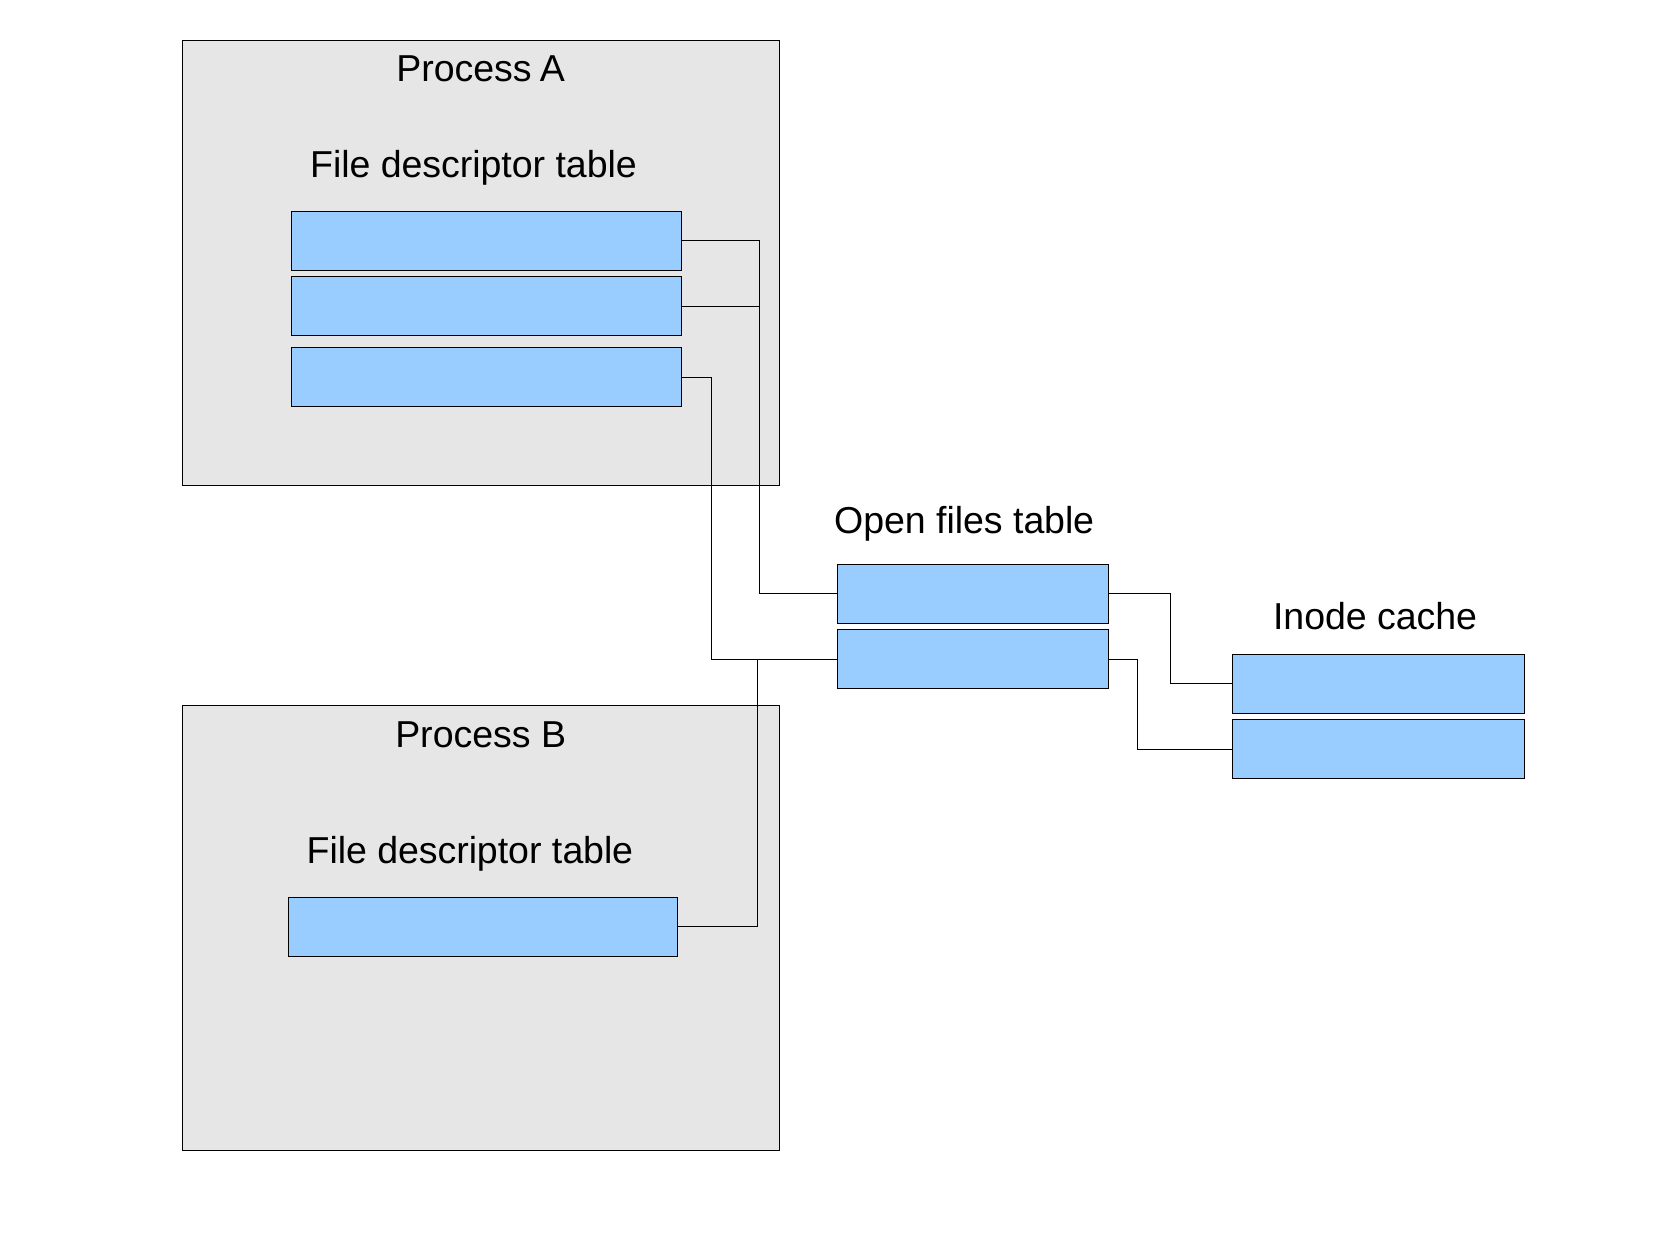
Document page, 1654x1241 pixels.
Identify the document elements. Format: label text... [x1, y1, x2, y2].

text_box Open files table [819, 492, 1151, 550]
text_box [1232, 719, 1525, 779]
text_box [1232, 654, 1525, 714]
text_box Process B [182, 705, 780, 1151]
text_box [291, 276, 682, 336]
text_box [291, 347, 682, 407]
text_box Process A [182, 40, 780, 486]
text_box [837, 629, 1109, 689]
text_box File descriptor table [295, 136, 682, 193]
text_box [837, 564, 1109, 624]
text_box Inode cache [1258, 588, 1590, 646]
text_box [291, 211, 682, 271]
text_box File descriptor table [291, 821, 679, 879]
text_box [288, 897, 678, 957]
